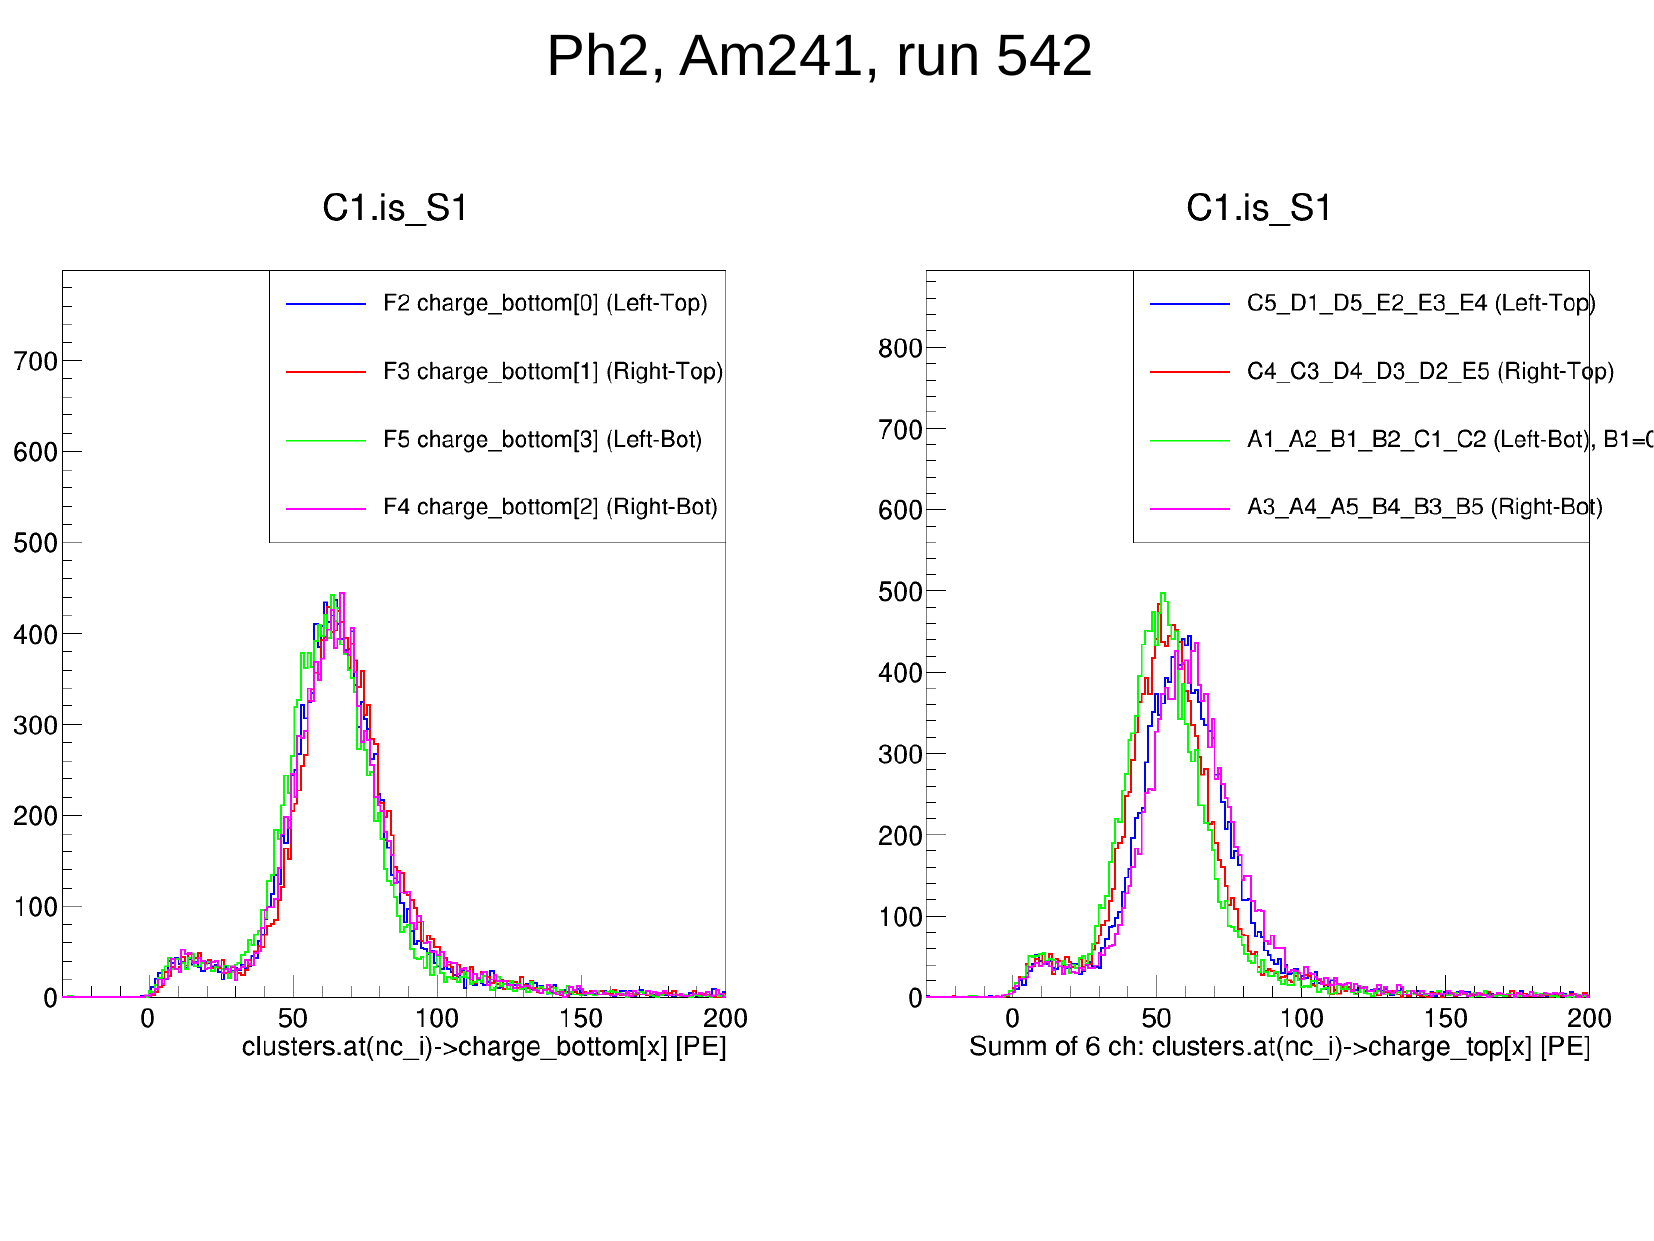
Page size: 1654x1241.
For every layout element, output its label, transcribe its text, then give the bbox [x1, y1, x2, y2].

picture [6, 179, 1654, 1067]
text_box Ph2, Am241, run 542 [480, 14, 1162, 151]
